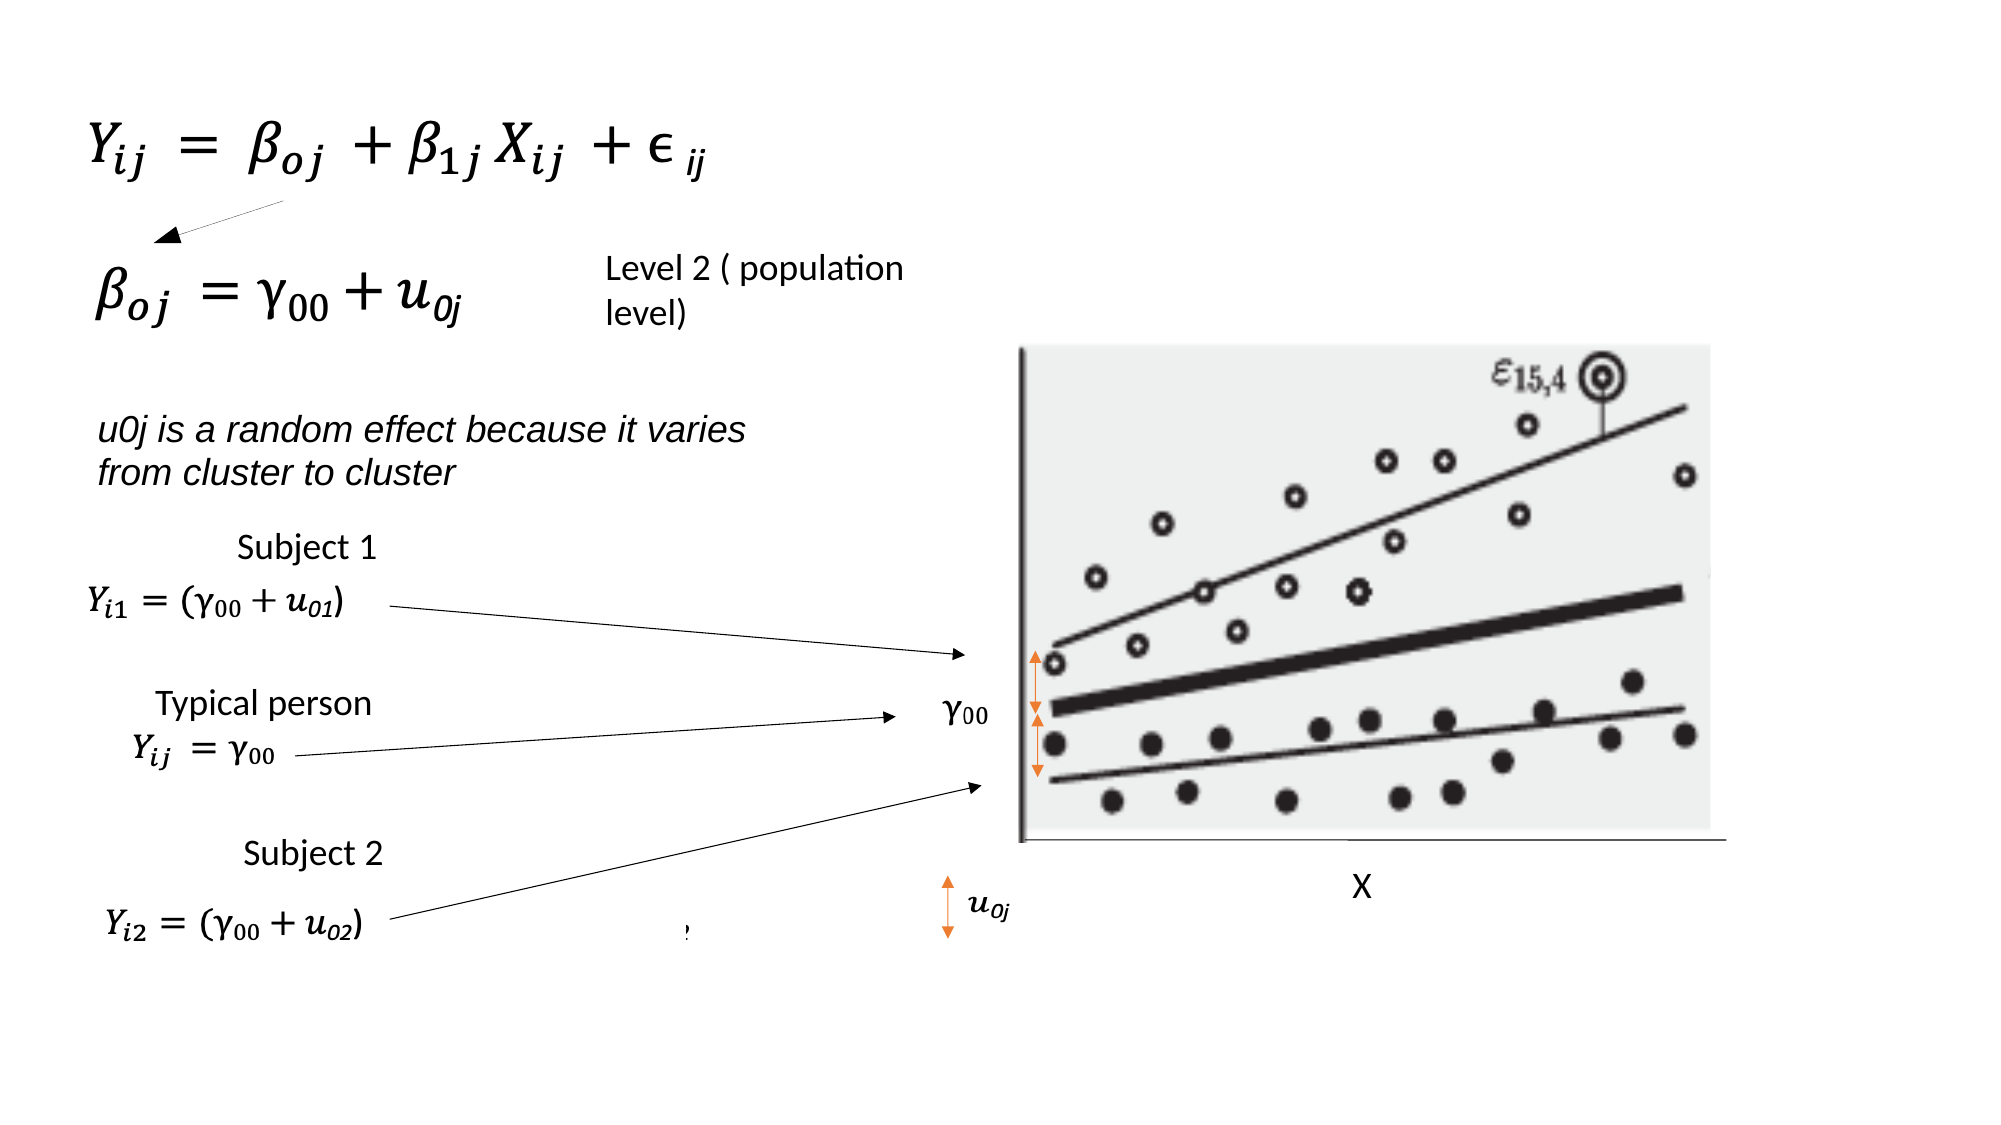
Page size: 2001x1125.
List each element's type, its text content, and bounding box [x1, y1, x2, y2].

text_box X [1337, 853, 1414, 914]
picture [1018, 339, 1711, 843]
text_box Subject 2 [228, 820, 582, 881]
text_box [891, 676, 1039, 737]
text_box [69, 565, 689, 671]
text_box Subject 1 [222, 514, 576, 565]
text_box Typical person [140, 671, 494, 730]
text_box [950, 873, 1099, 935]
text_box u0j is a random effect because it varies from cluster to cluster [82, 401, 839, 501]
text_box [89, 880, 709, 1042]
text_box [67, 97, 760, 502]
text_box Level 2 ( population level) [590, 235, 976, 341]
text_box [110, 716, 556, 781]
